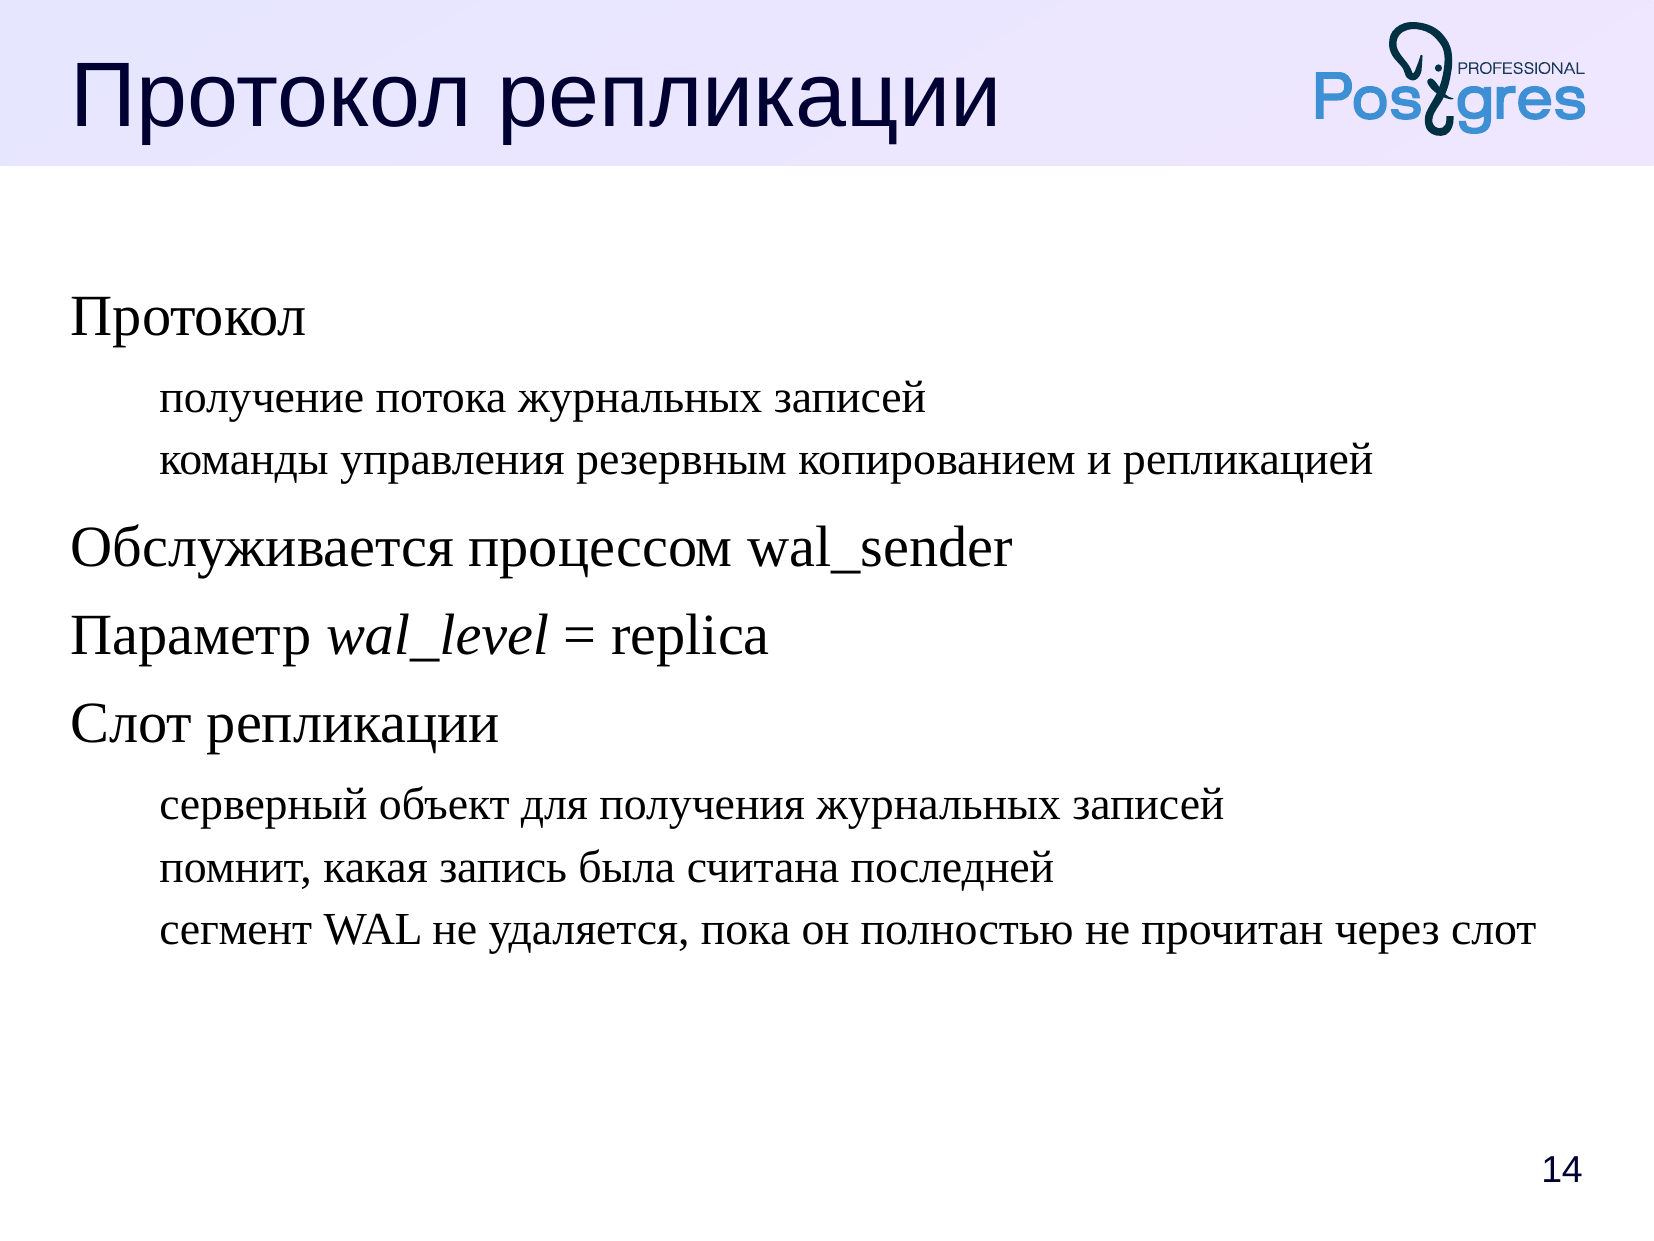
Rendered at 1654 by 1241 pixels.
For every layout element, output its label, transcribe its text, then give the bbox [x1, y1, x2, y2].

title Протокол репликации [70, 43, 1241, 147]
list Протокол получение потока журнальных записей команды управления резервным копированием и репликацией Обслуживается процессом wal_sender Параметр wal_level = replica Слот репликации серверный объект для получения журнальных записей помнит, какая запись была считана последней сегмент WAL не удаляется, пока он полностью не прочитан через слот [70, 283, 1583, 1134]
